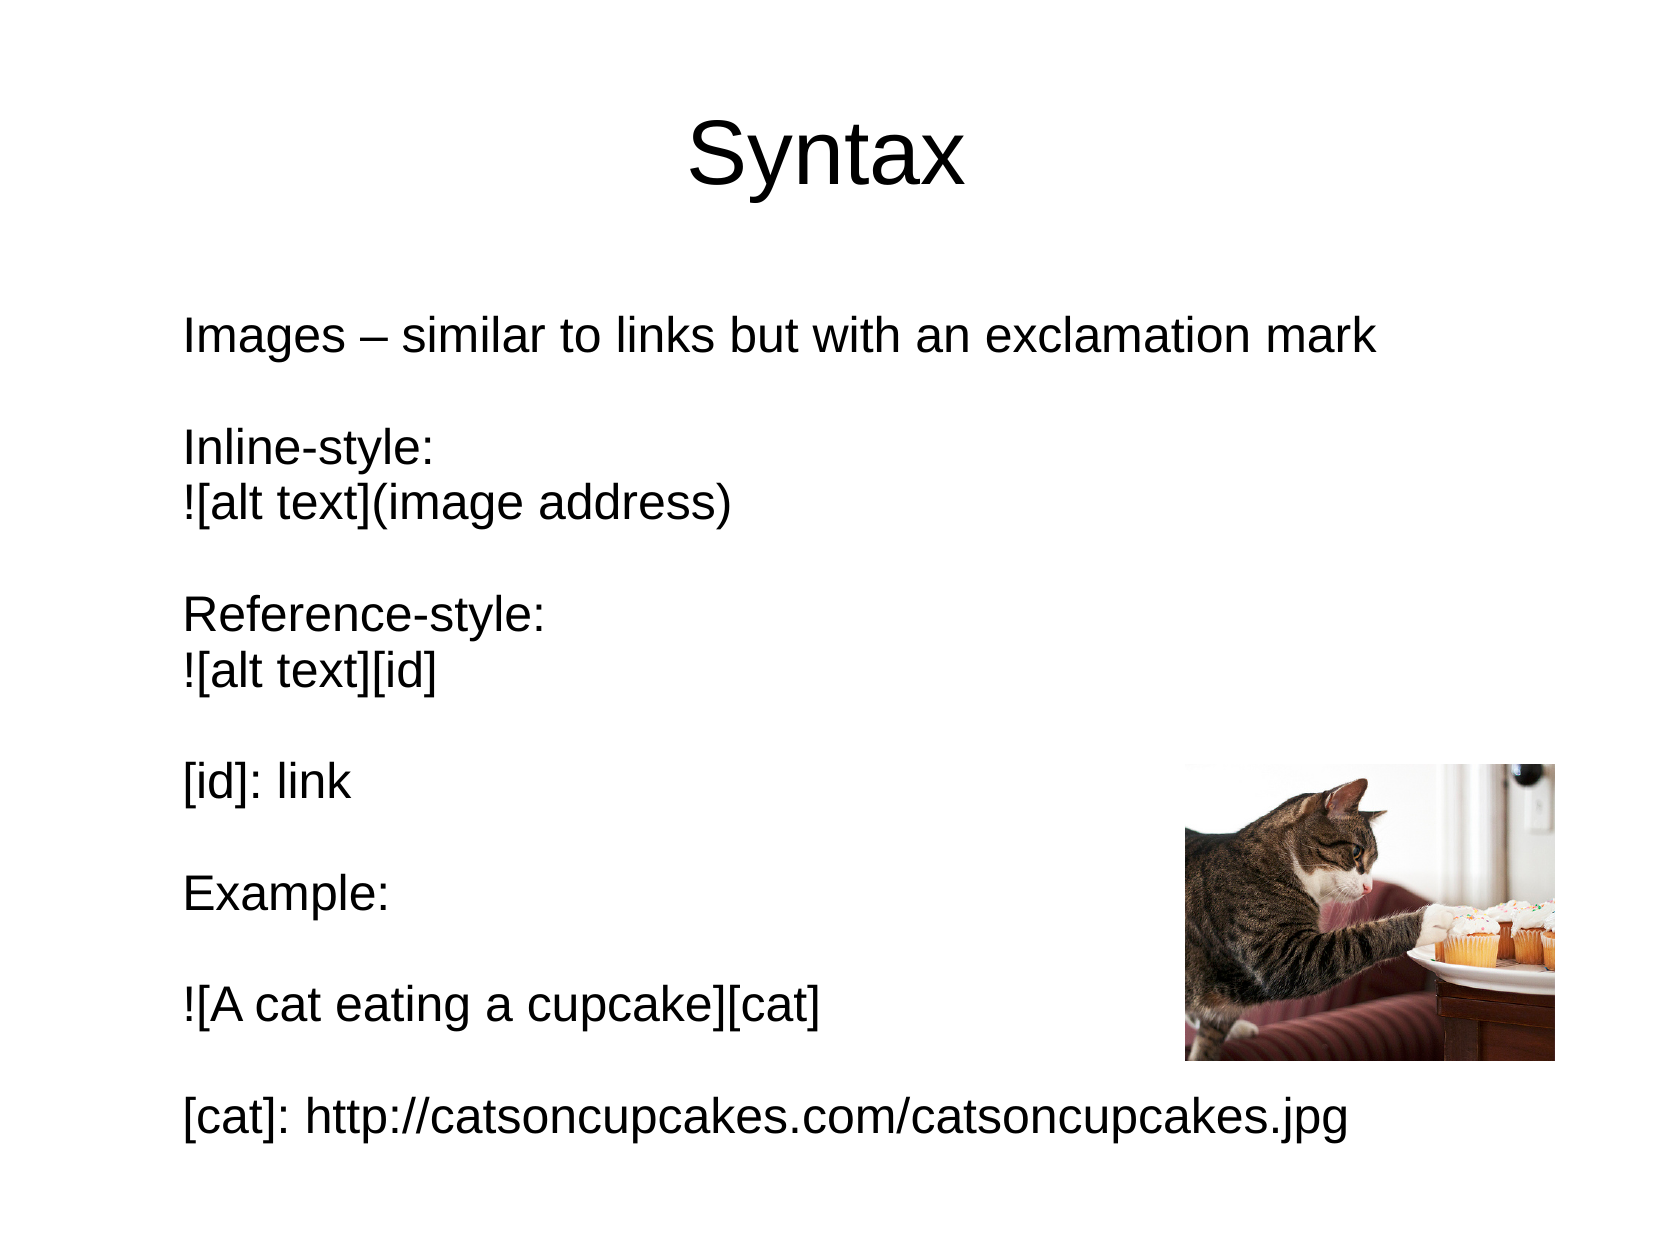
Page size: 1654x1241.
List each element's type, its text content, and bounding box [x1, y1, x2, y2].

title Syntax [82, 49, 1571, 257]
picture [1185, 764, 1555, 1061]
text_box Images – similar to links but with an exclamation mark Inline-style: ![alt text](image address) Reference-style: ![alt text][id] [id]: link Example: ![A cat eating a cupcake][cat] [cat]: http://catsoncupcakes.com/catsoncupcakes.jpg [167, 300, 1393, 1160]
